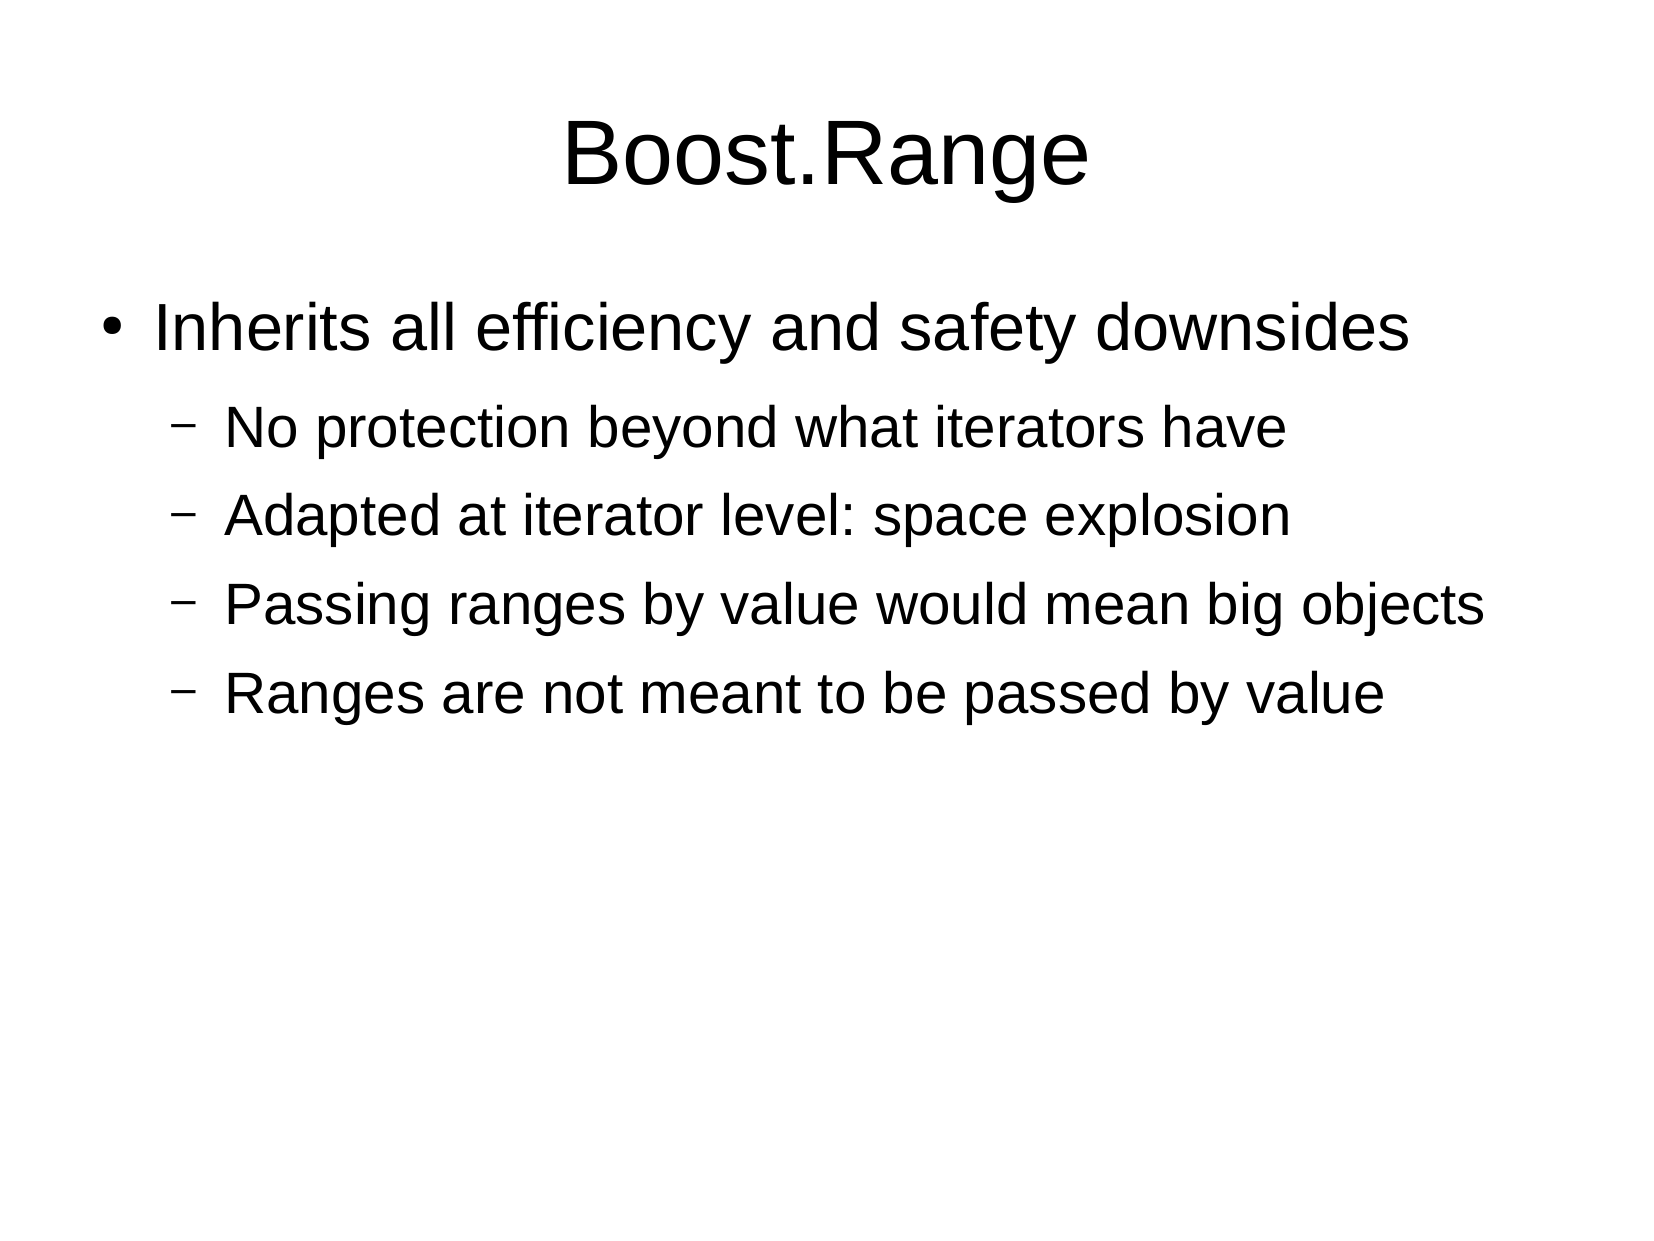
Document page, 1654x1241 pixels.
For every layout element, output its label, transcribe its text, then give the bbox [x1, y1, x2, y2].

list Inherits all efficiency and safety downsides No protection beyond what iterators have Adapted at iterator level: space explosion Passing ranges by value would mean big objects Ranges are not meant to be passed by value [82, 290, 1571, 781]
title Boost.Range [82, 49, 1571, 257]
